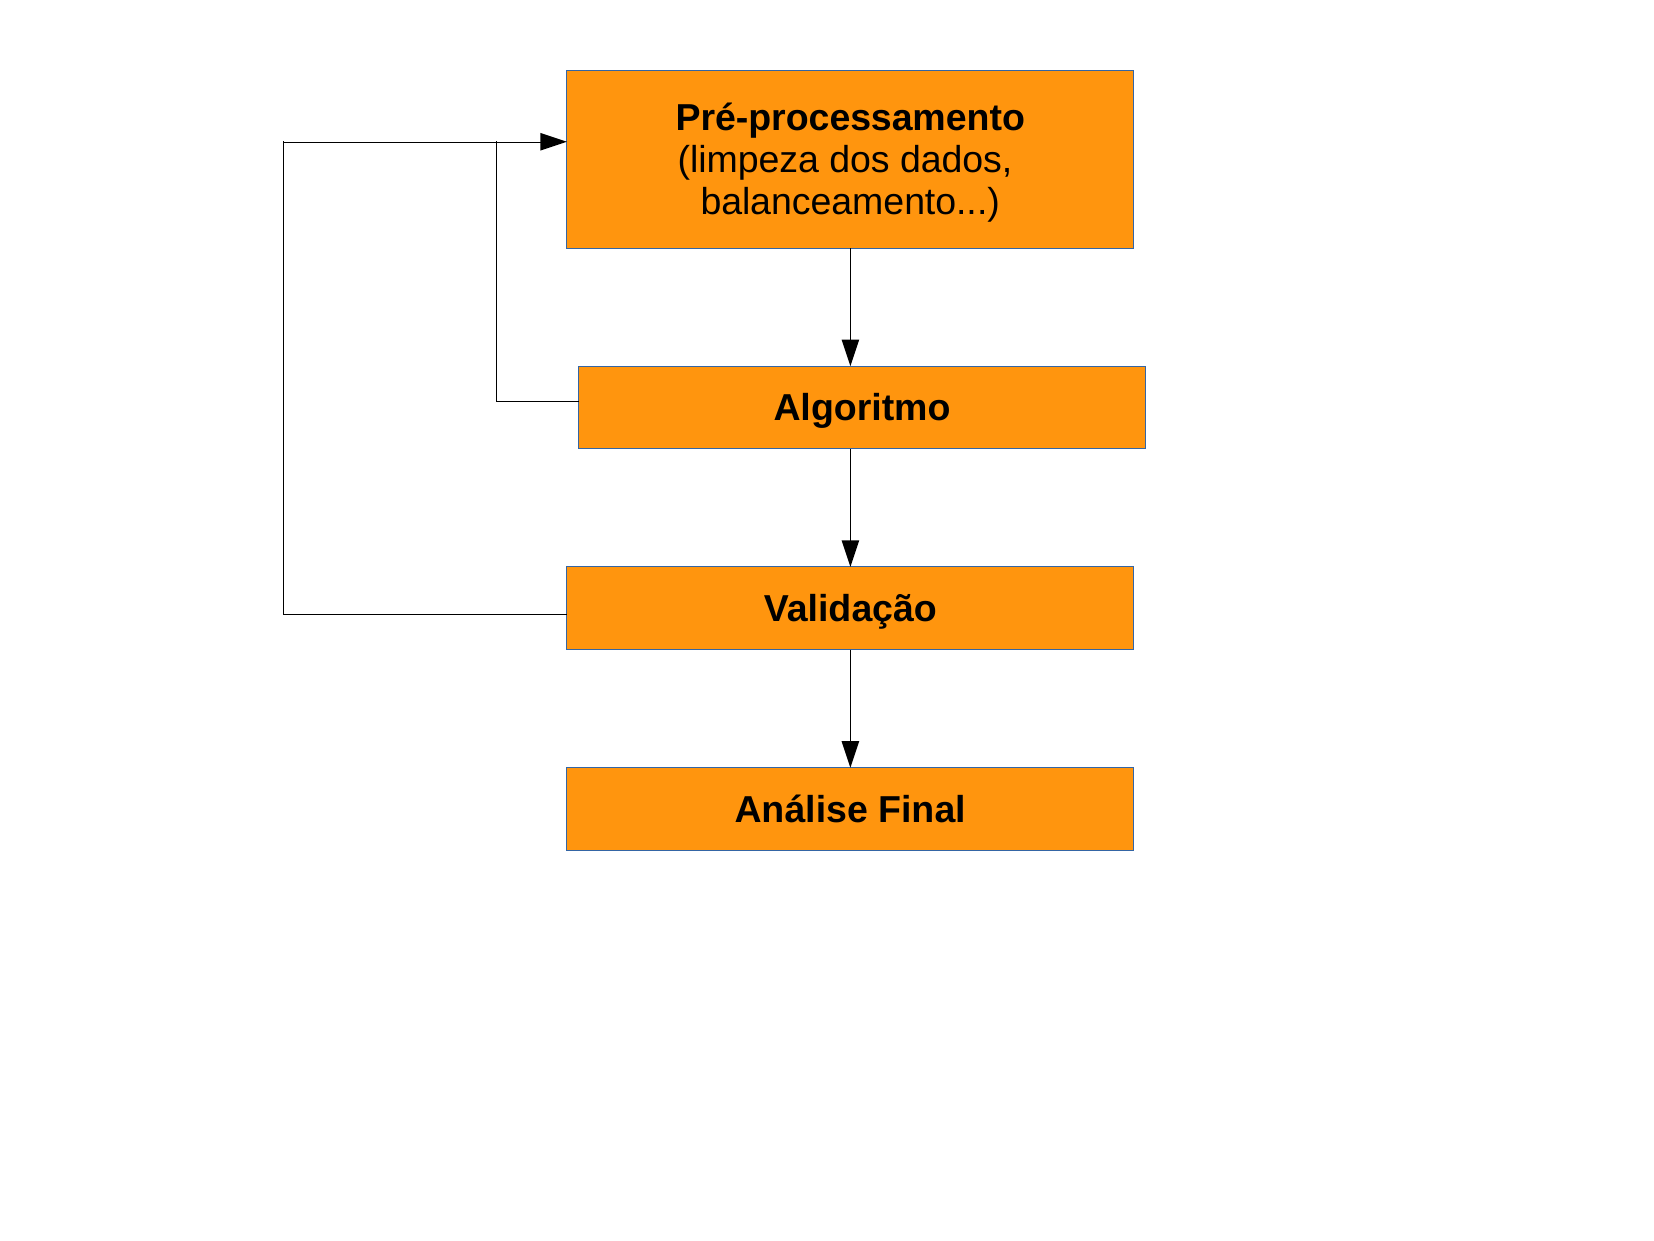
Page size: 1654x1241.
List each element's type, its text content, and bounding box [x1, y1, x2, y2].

text_box Pré-processamento (limpeza dos dados, balanceamento...) [566, 70, 1134, 249]
text_box Análise Final [566, 767, 1134, 851]
text_box Algoritmo [578, 366, 1146, 449]
text_box Validação [566, 566, 1134, 650]
